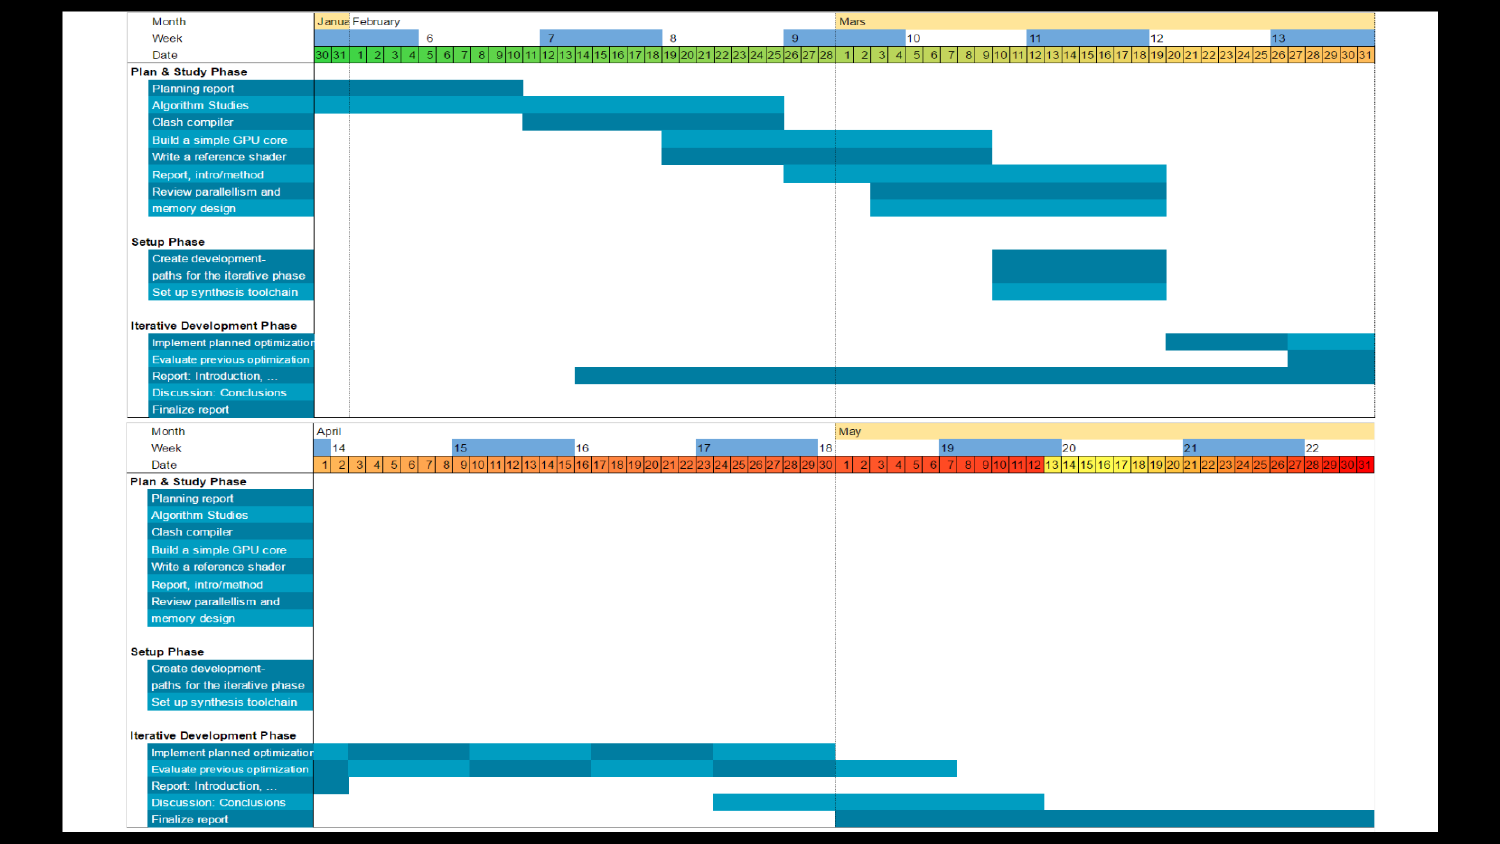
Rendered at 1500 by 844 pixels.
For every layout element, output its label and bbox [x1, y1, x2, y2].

picture [62, 11, 1438, 832]
text_box [0, 0, 1500, 844]
